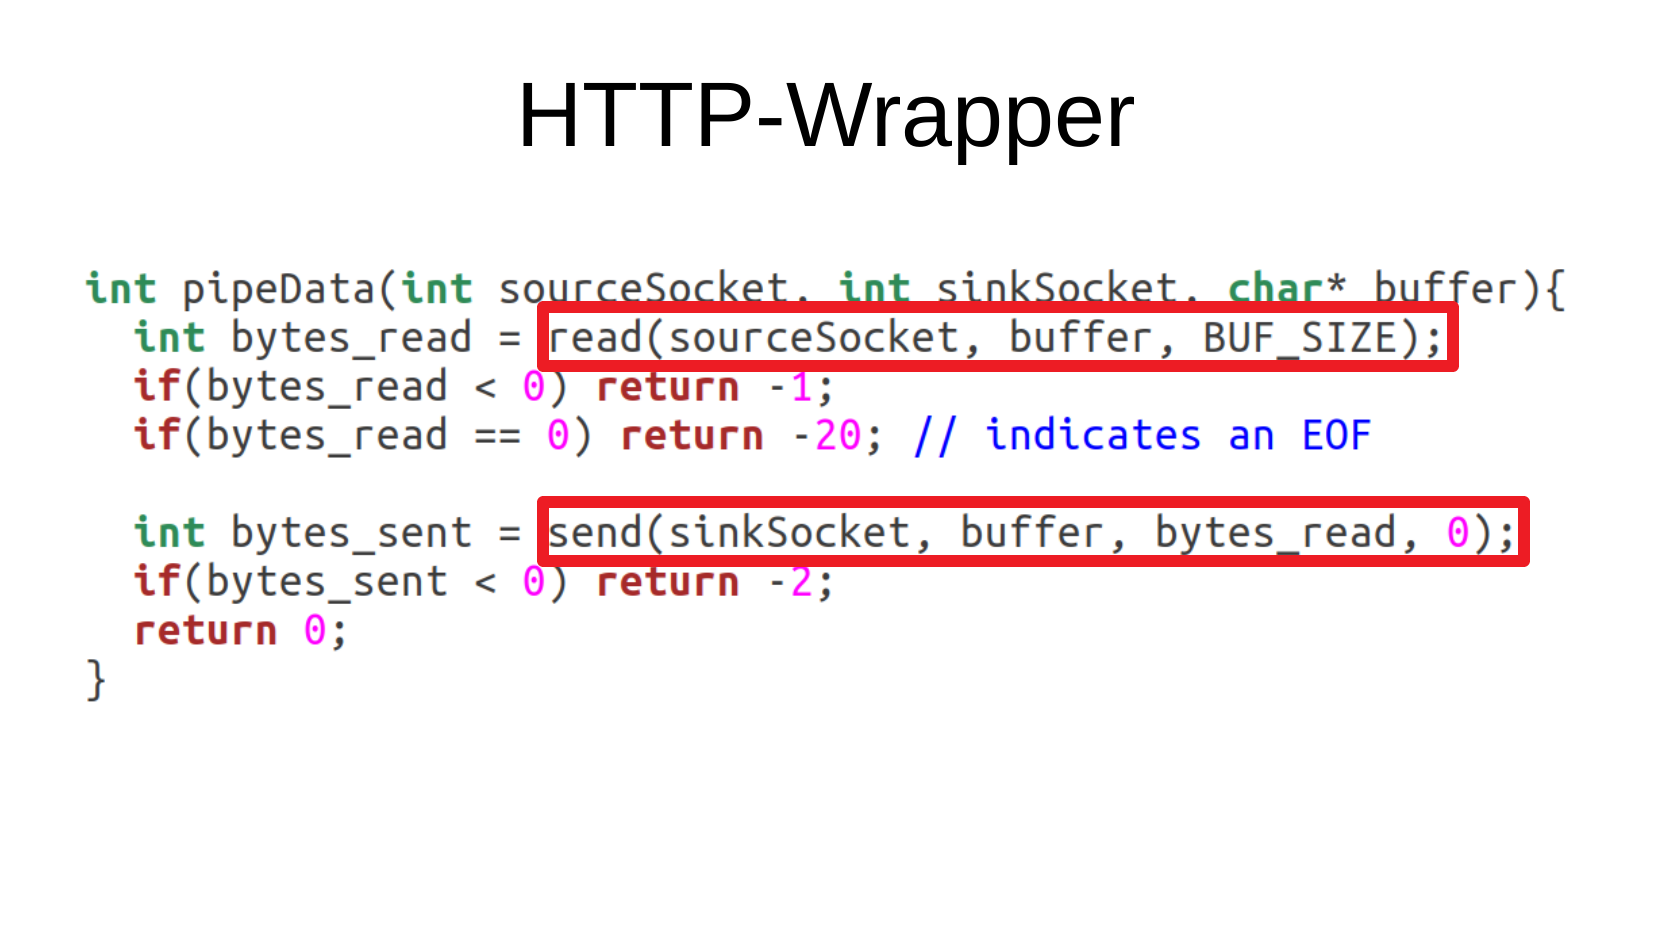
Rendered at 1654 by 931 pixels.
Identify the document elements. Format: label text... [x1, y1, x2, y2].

title HTTP-Wrapper [82, 37, 1571, 193]
picture [82, 264, 1571, 711]
